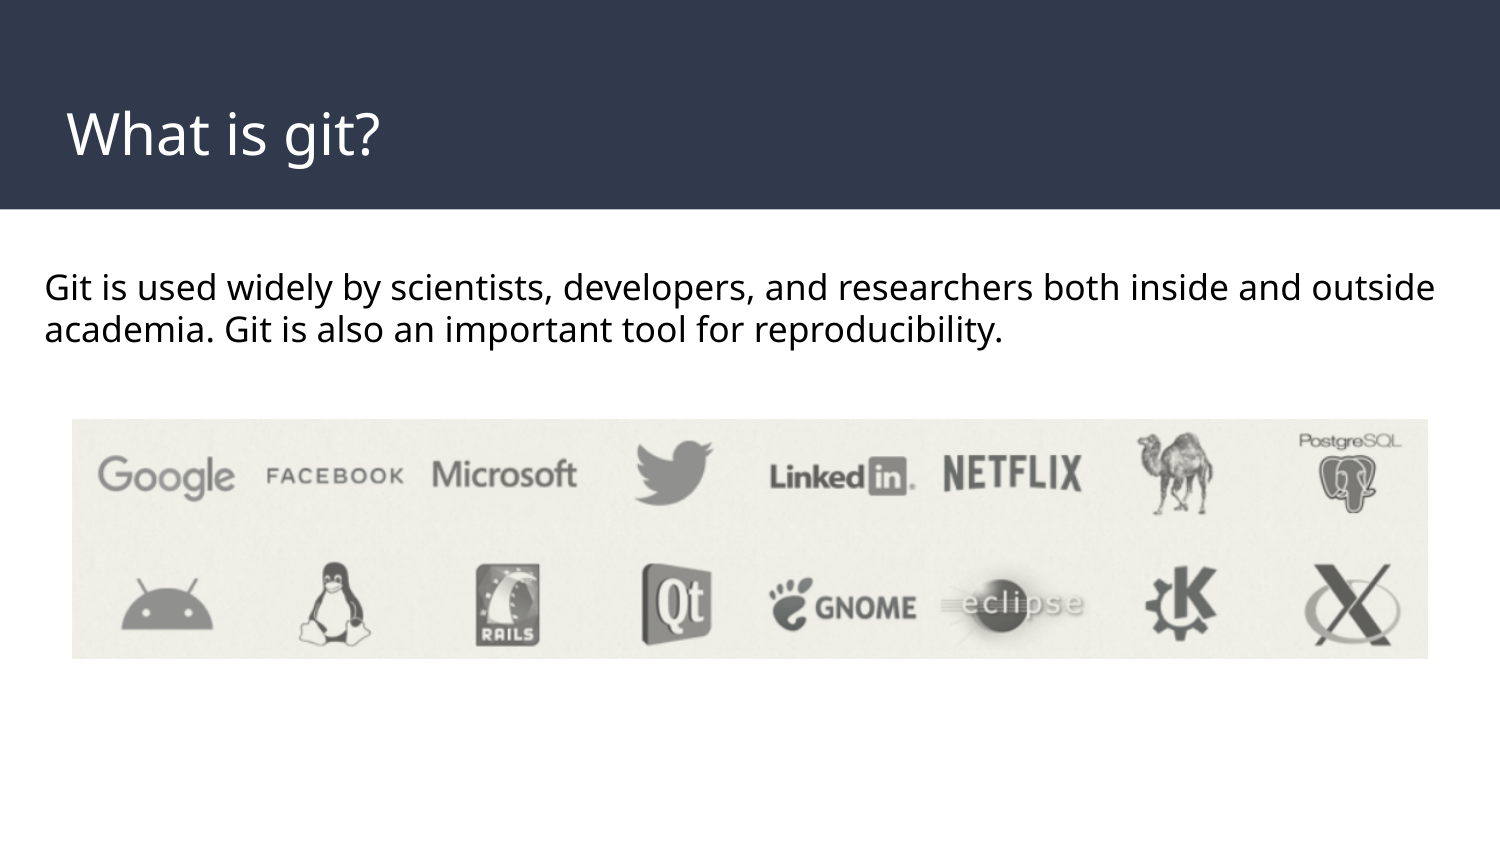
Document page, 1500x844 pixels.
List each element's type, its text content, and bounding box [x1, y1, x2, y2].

title What is git? [51, 82, 1449, 185]
picture [72, 419, 1428, 659]
text_box Git is used widely by scientists, developers, and researchers both inside and outside academia. Git is also an important tool for reproducibility. [29, 249, 1472, 829]
